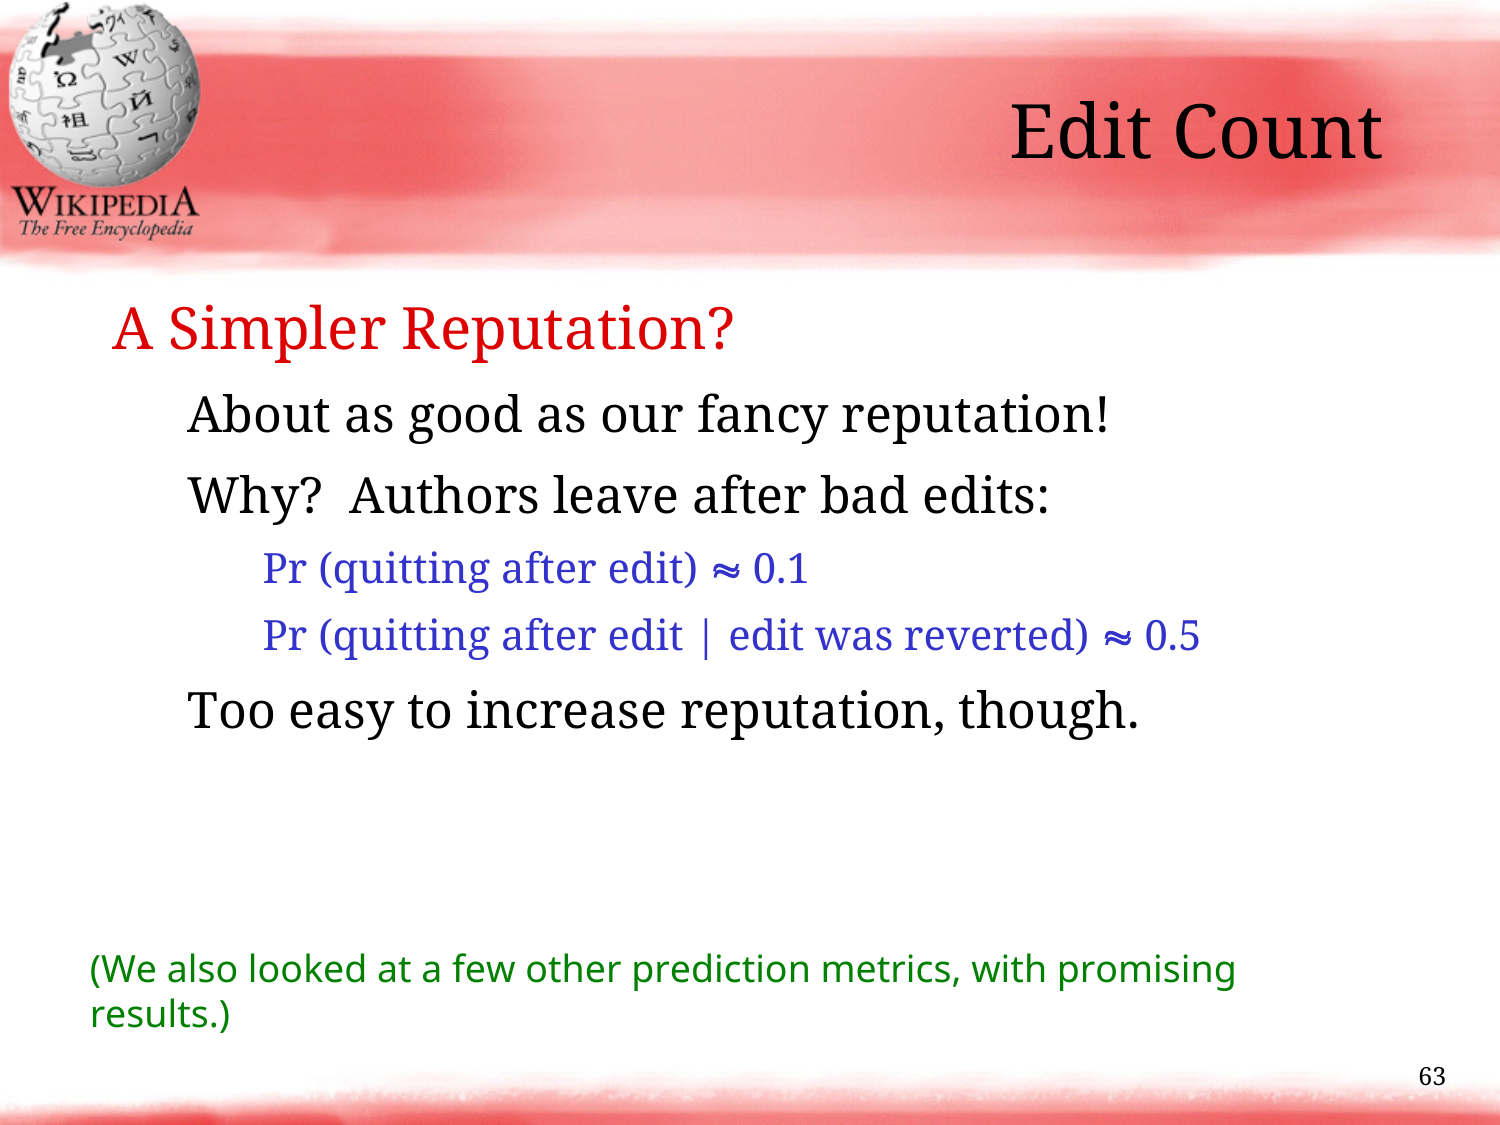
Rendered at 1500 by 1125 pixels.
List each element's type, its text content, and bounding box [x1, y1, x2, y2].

list A Simpler Reputation? About as good as our fancy reputation! Why? Authors leave after bad edits: Pr (quitting after edit)  0.1 Pr (quitting after edit | edit was reverted)  0.5 Too easy to increase reputation, though. [112, 287, 1385, 1033]
text_box (We also looked at a few other prediction metrics, with promising results.) [75, 937, 1369, 1043]
title Edit Count [112, 44, 1385, 215]
picture [0, 0, 1500, 1125]
